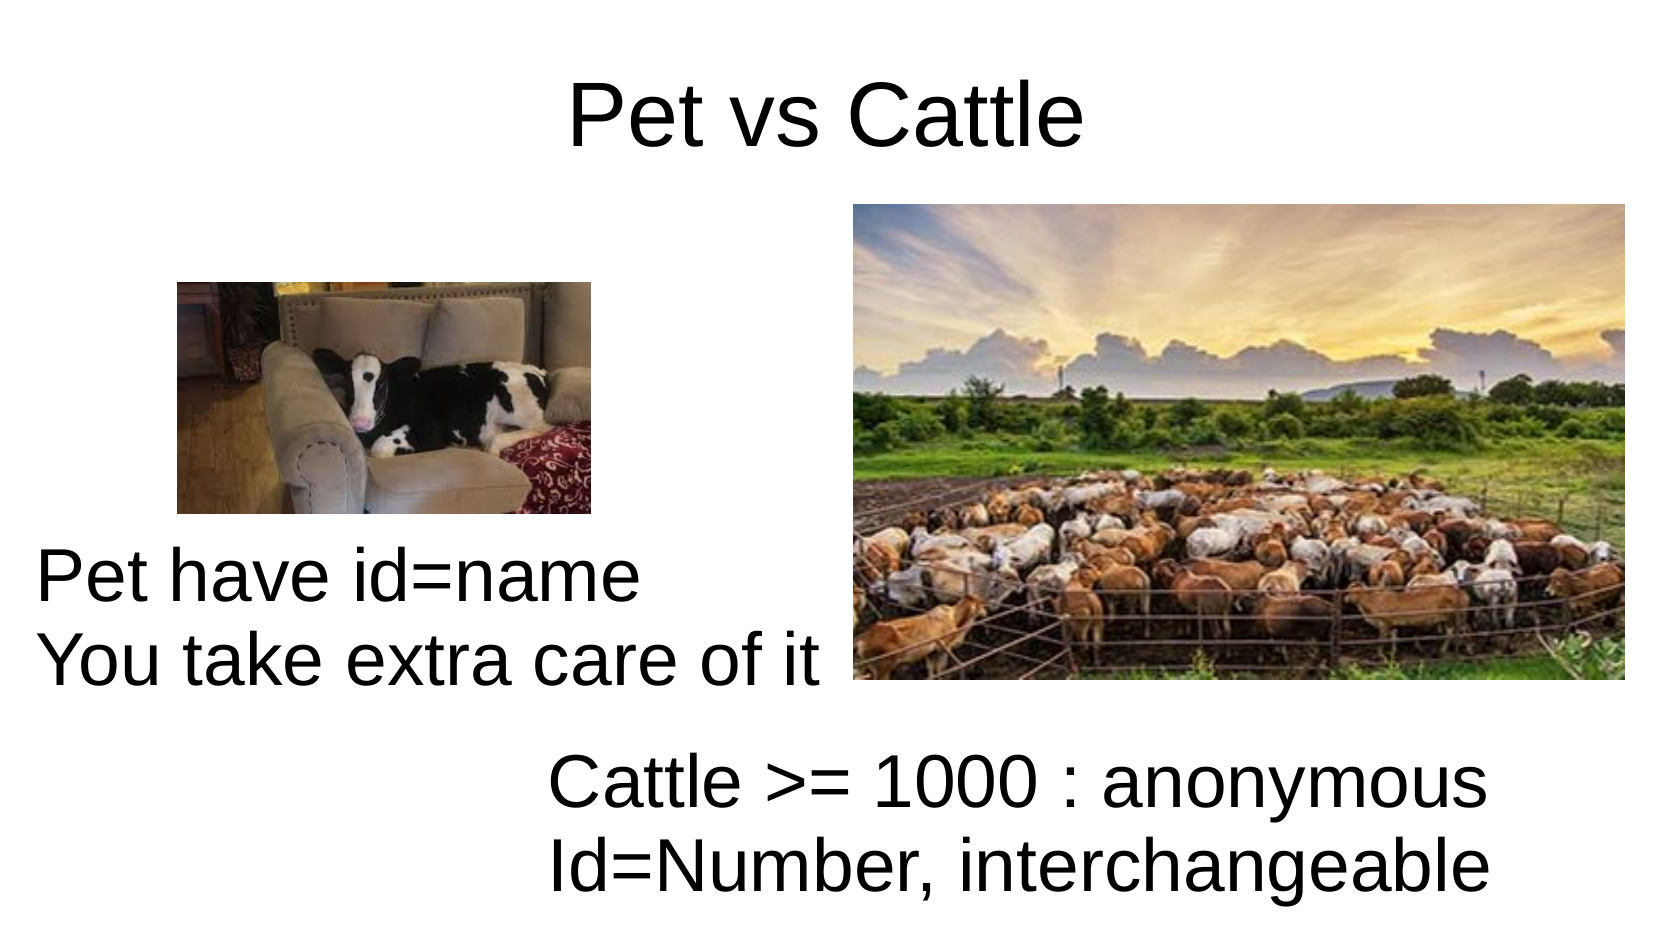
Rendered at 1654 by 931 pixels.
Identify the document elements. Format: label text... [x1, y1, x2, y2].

title Pet vs Cattle [82, 37, 1571, 193]
picture [177, 282, 591, 515]
text_box Pet have id=name You take extra care of it [20, 525, 857, 709]
picture [853, 204, 1625, 680]
text_box Cattle >= 1000 : anonymous Id=Number, interchangeable [533, 732, 1654, 916]
